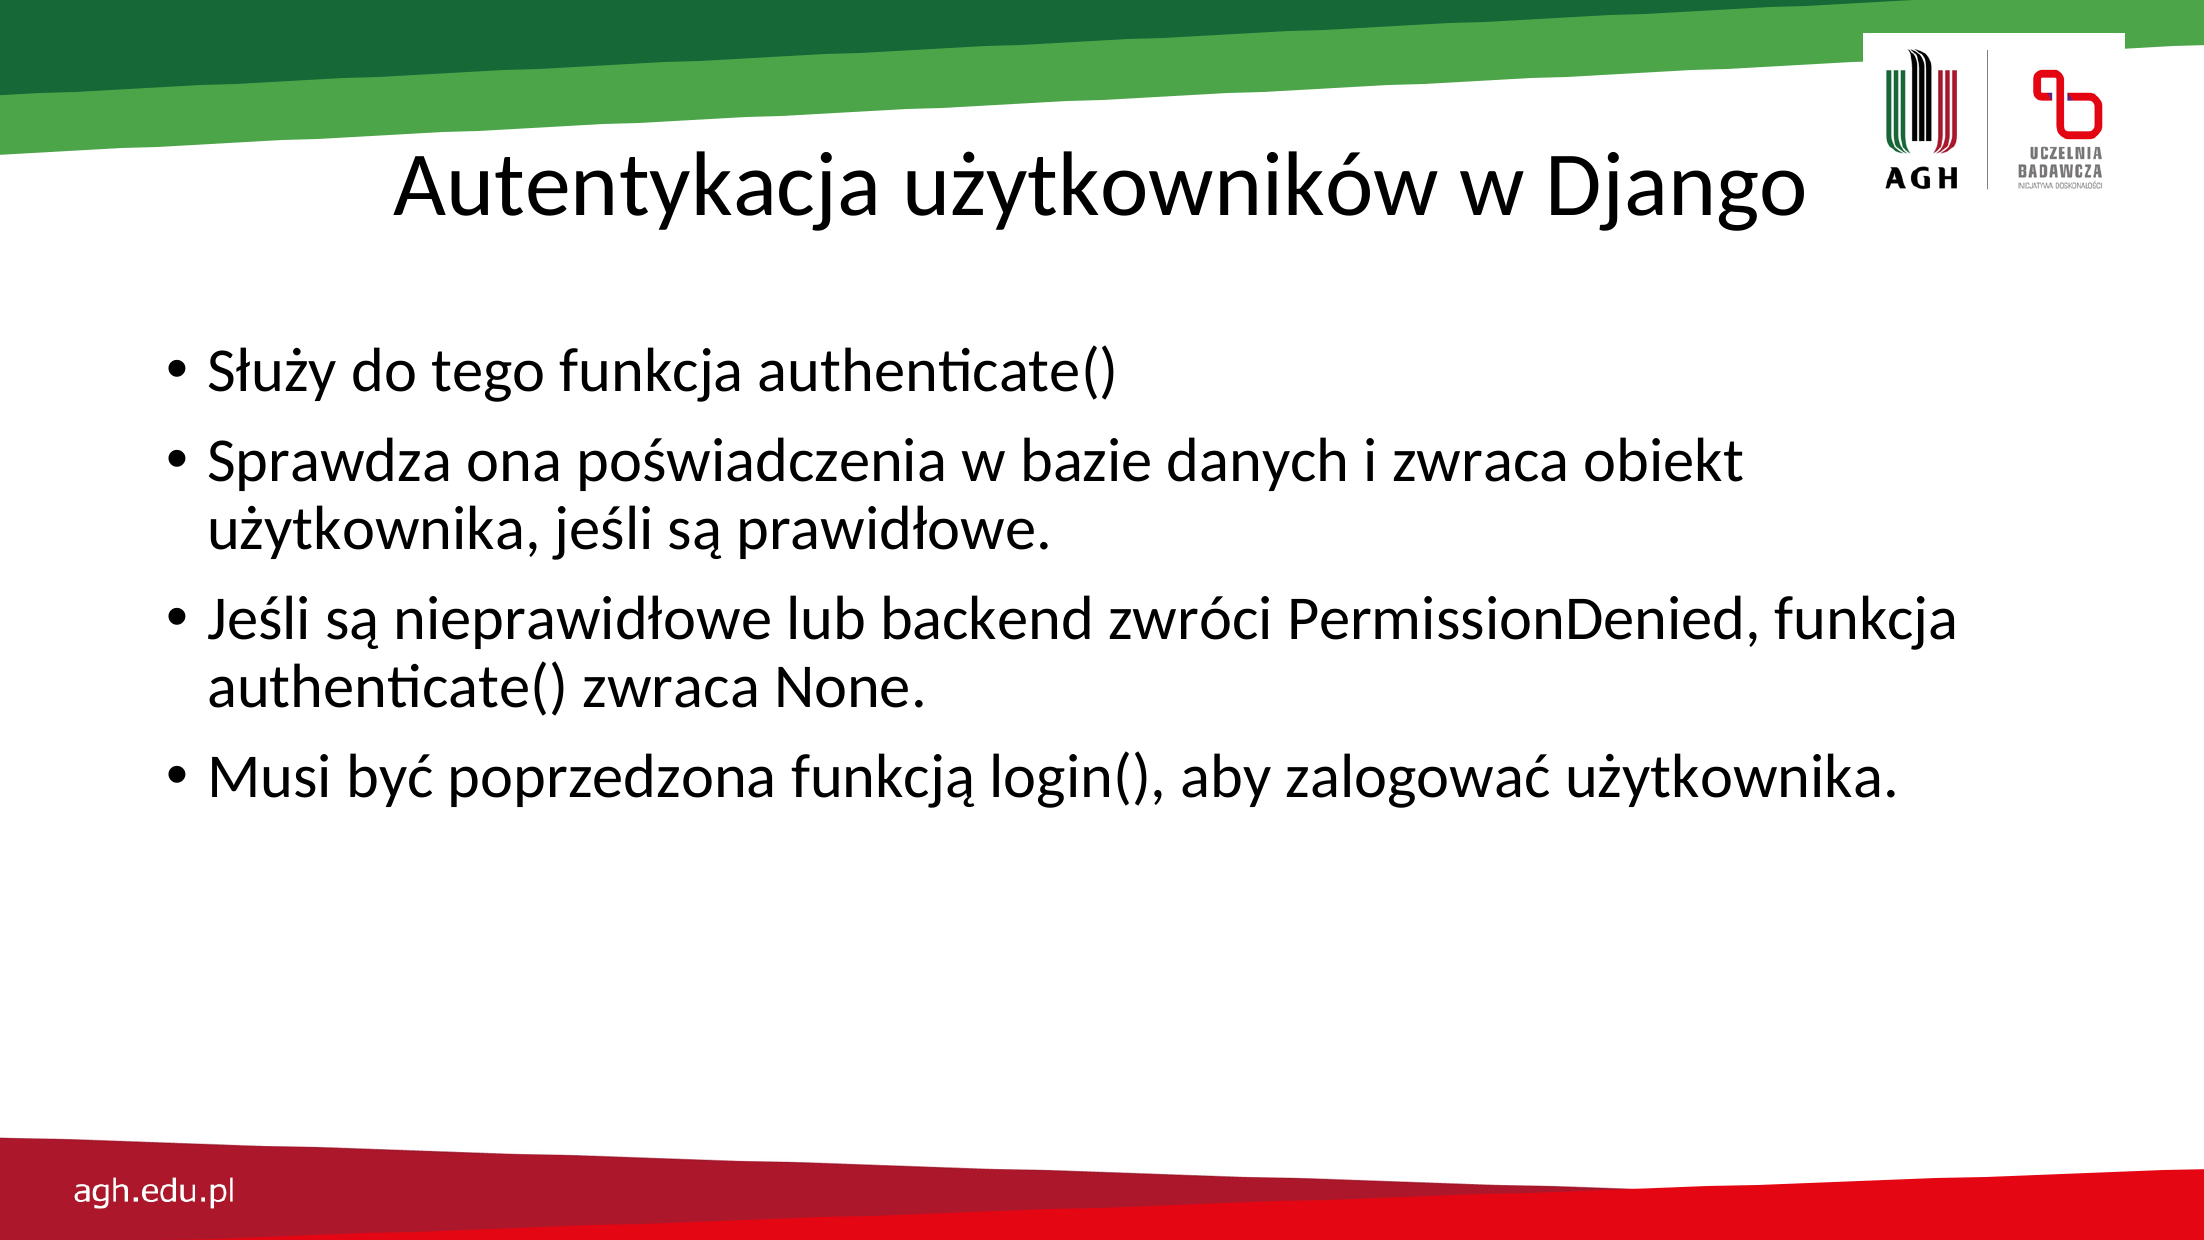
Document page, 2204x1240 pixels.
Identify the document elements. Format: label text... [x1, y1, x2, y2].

list Służy do tego funkcja authenticate() Sprawdza ona poświadczenia w bazie danych i zwraca obiekt użytkownika, jeśli są prawidłowe. Jeśli są nieprawidłowe lub backend zwróci PermissionDenied, funkcja authenticate() zwraca None. Musi być poprzedzona funkcją login(), aby zalogować użytkownika. [151, 329, 2053, 1117]
title Autentykacja użytkowników w Django [151, 65, 2053, 306]
picture [0, 0, 2204, 1240]
